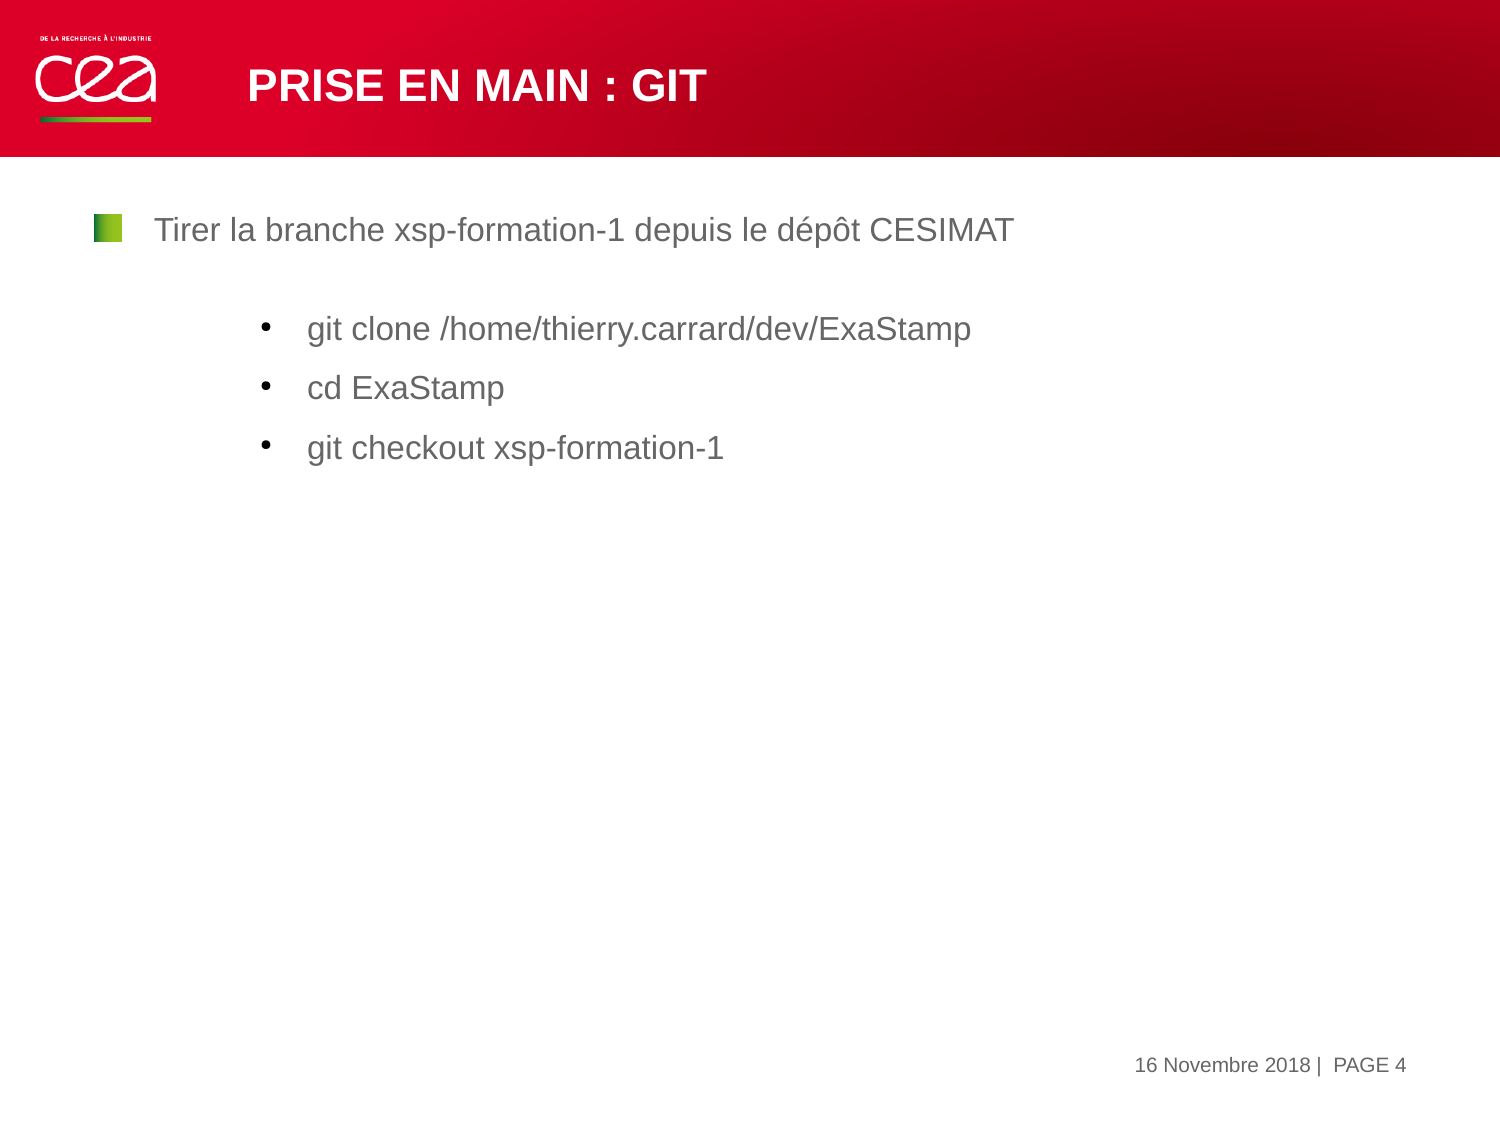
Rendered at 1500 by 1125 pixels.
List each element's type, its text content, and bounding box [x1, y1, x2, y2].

picture [0, 0, 1500, 157]
slide_number | PAGE <number> [1316, 1034, 1500, 1094]
list Tirer la branche xsp-formation-1 depuis le dépôt CESIMAT git clone /home/thierry.carrard/dev/ExaStamp cd ExaStamp git checkout xsp-formation-1 [94, 208, 1436, 1024]
footer 16 Novembre 2018 [336, 1034, 1311, 1095]
title Prise en main : git [247, 8, 1436, 158]
